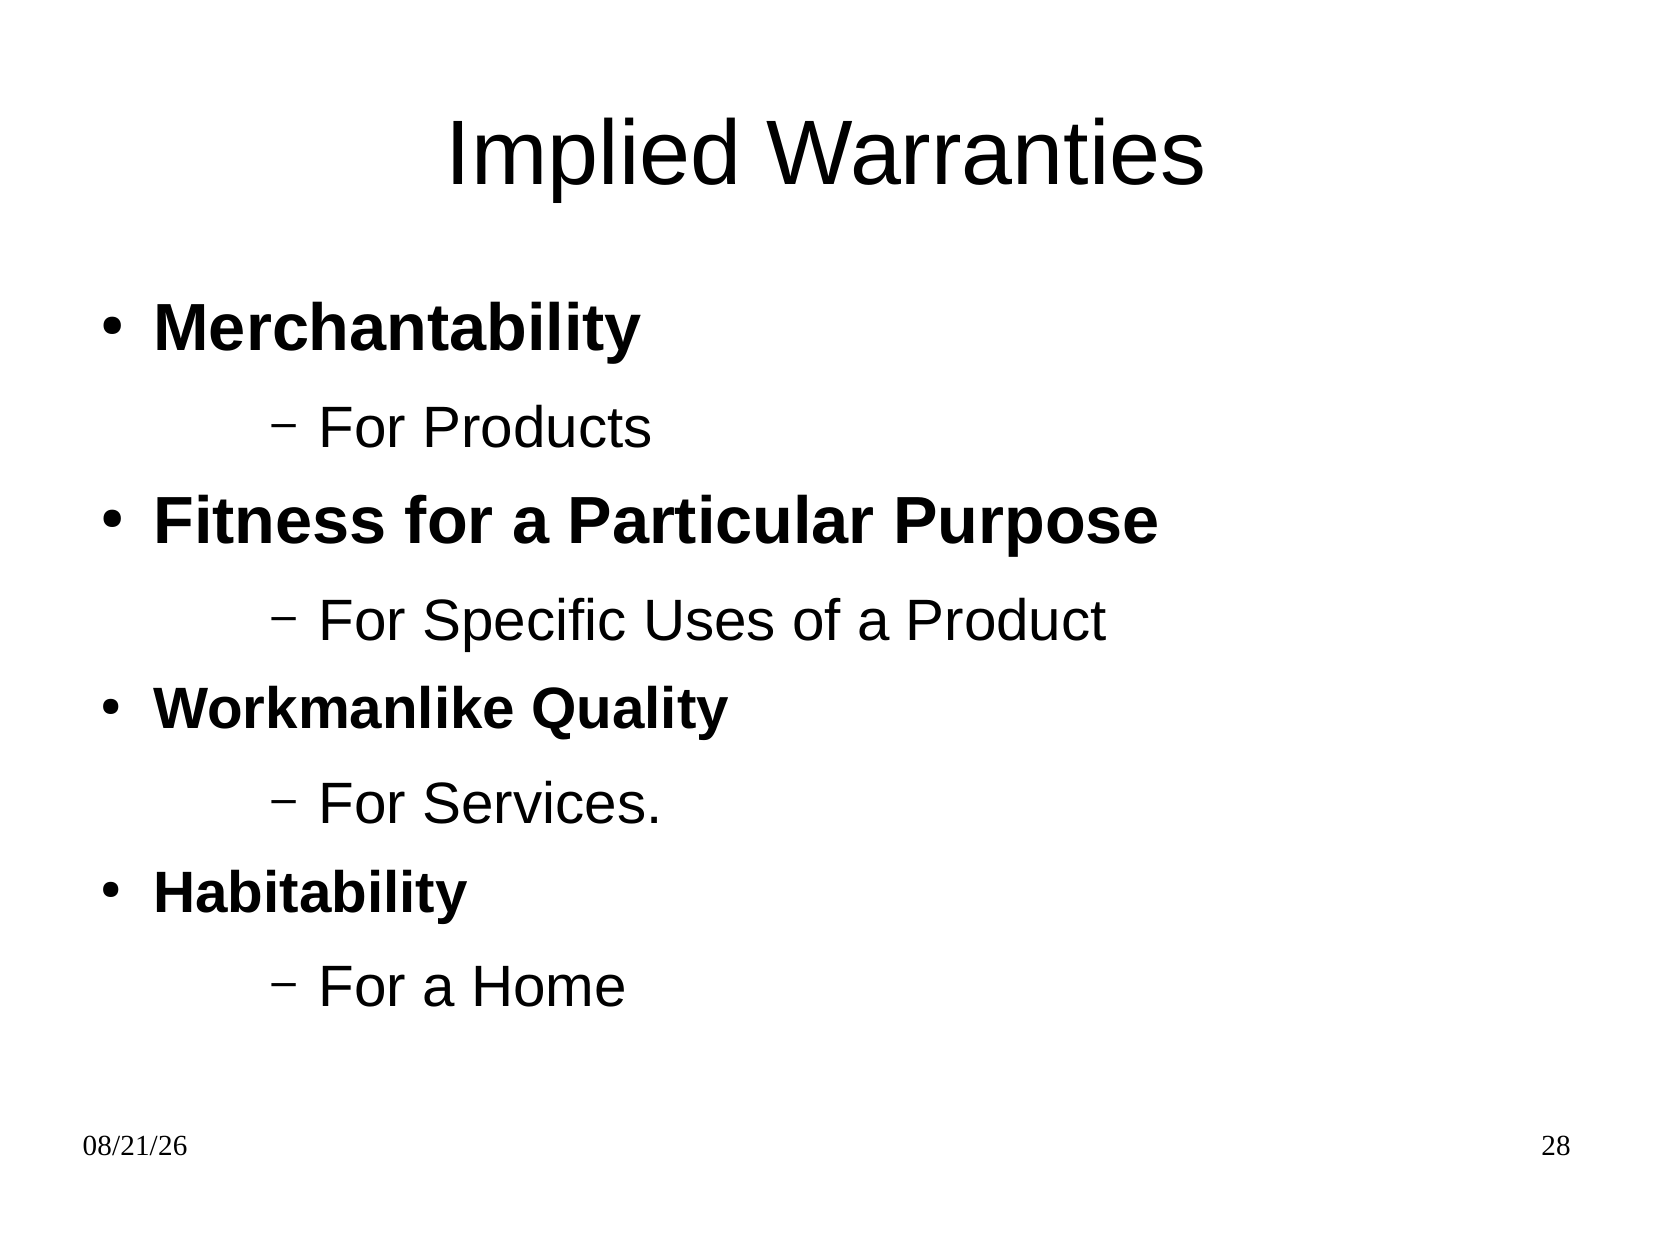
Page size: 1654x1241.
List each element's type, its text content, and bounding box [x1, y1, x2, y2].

list Merchantability For Products Fitness for a Particular Purpose For Specific Uses of a Product Workmanlike Quality For Services. Habitability For a Home [82, 290, 1571, 1094]
title Implied Warranties [82, 56, 1571, 250]
